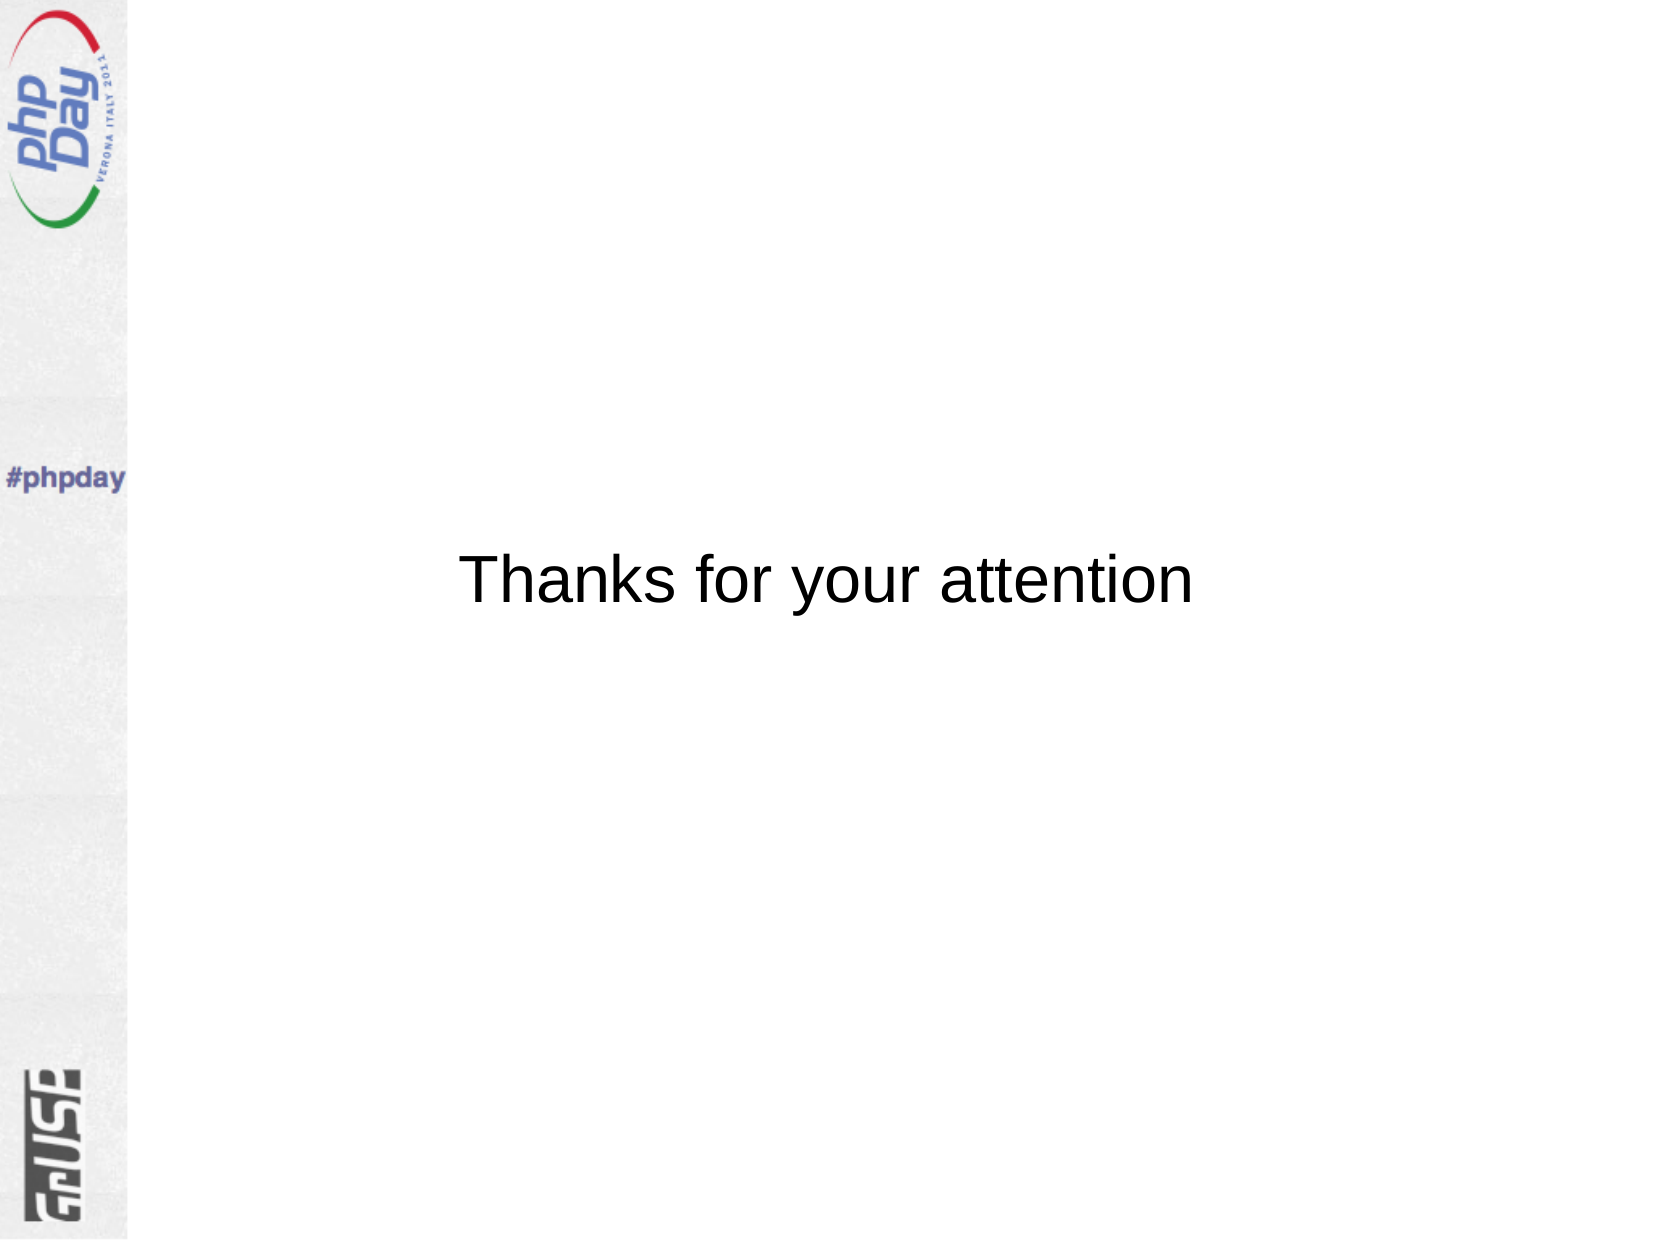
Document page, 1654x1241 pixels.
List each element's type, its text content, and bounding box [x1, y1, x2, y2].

subtitle Thanks for your attention [82, 49, 1571, 1109]
picture [0, 0, 1654, 1241]
